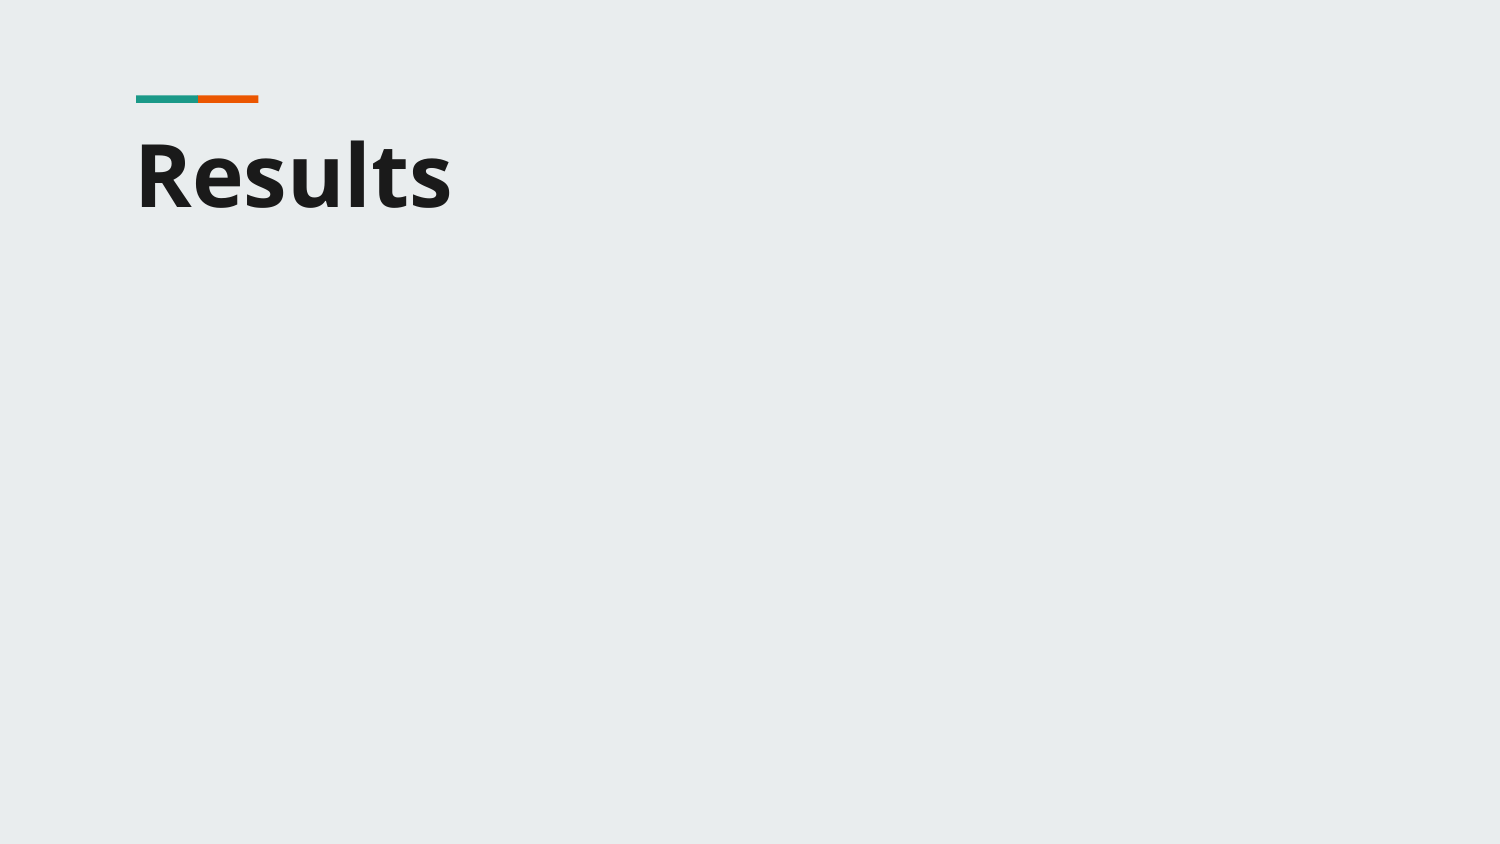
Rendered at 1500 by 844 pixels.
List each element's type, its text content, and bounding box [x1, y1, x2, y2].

text_box Results [119, 104, 1381, 246]
